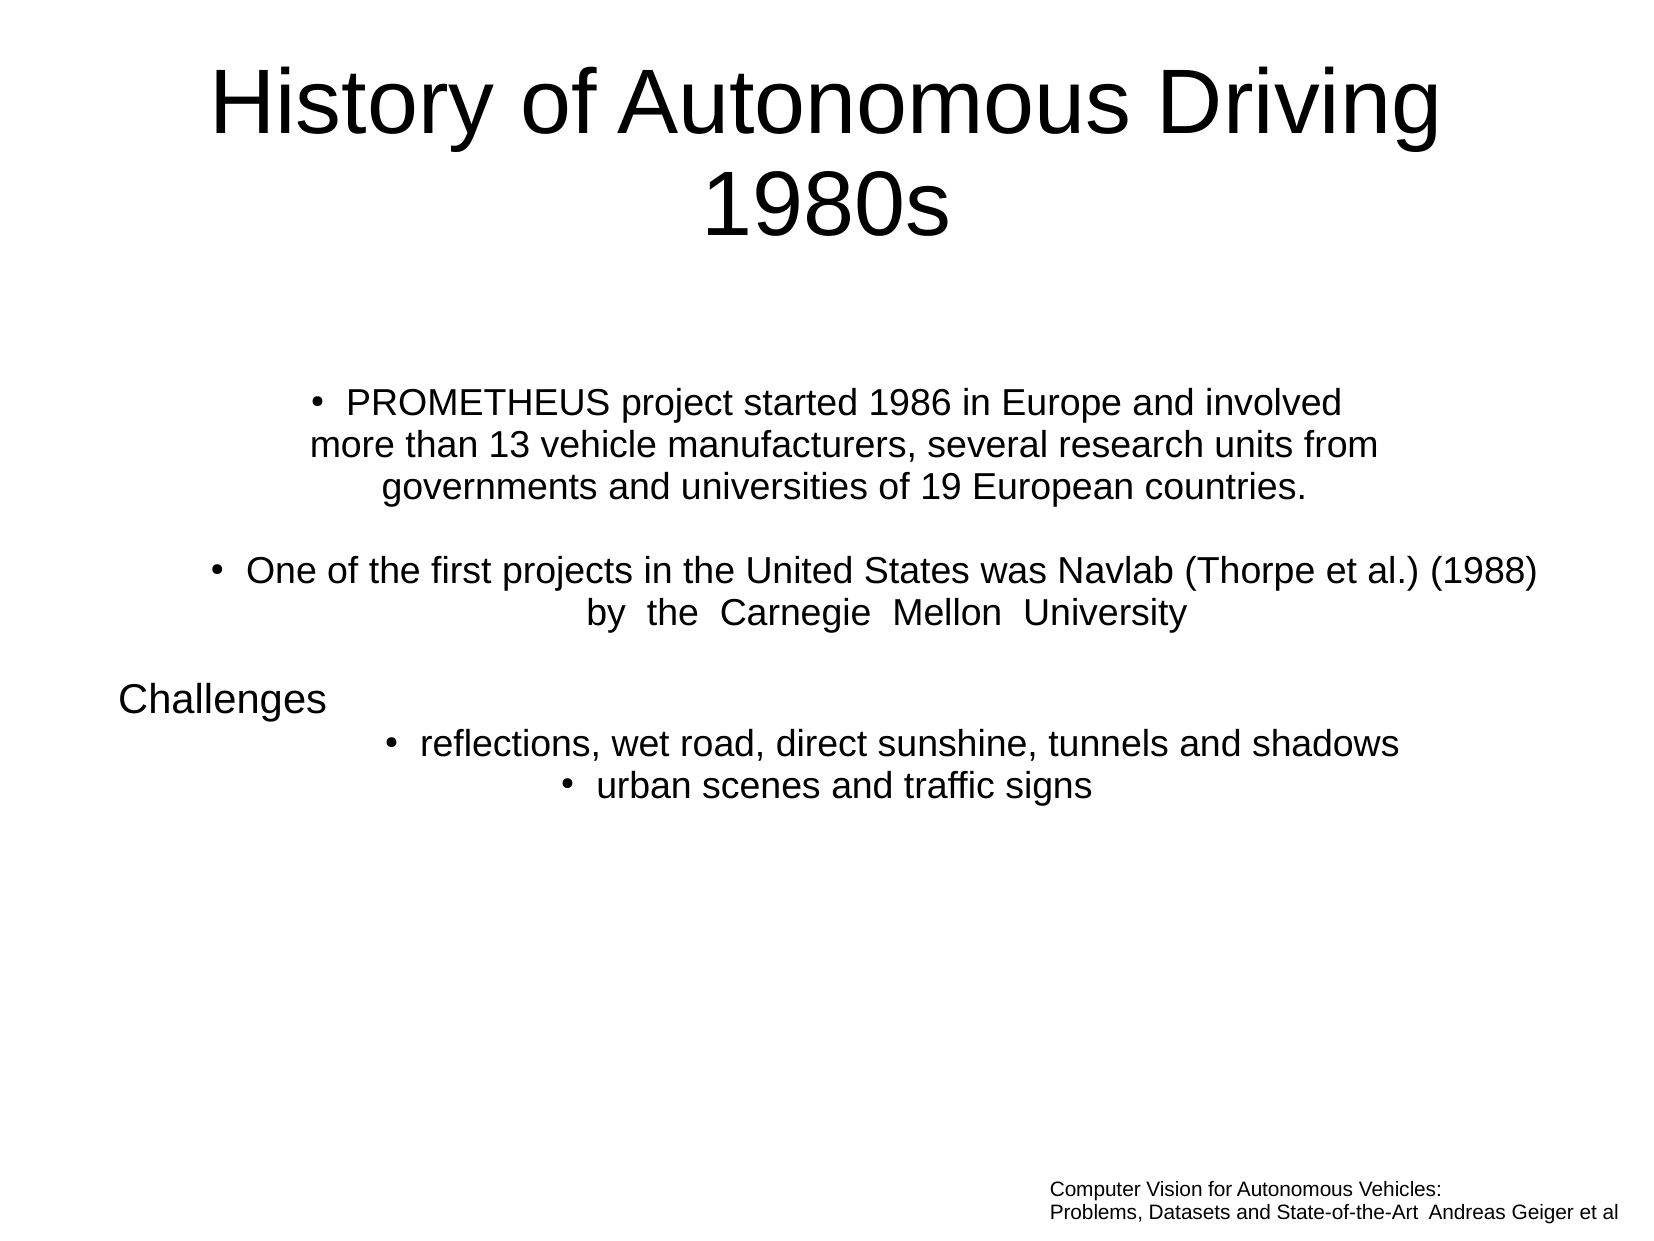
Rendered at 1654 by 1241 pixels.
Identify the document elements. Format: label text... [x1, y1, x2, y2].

subtitle PROMETHEUS project started 1986 in Europe and involved more than 13 vehicle manufacturers, several research units from governments and universities of 19 European countries. One of the first projects in the United States was Navlab (Thorpe et al.) (1988) by the Carnegie Mellon University Challenges reflections, wet road, direct sunshine, tunnels and shadows urban scenes and traffic signs [82, 225, 1571, 1006]
title History of Autonomous Driving 1980s [82, 49, 1571, 225]
text_box Computer Vision for Autonomous Vehicles: Problems, Datasets and State-of-the-Art Andreas Geiger et al [1035, 1170, 1654, 1232]
